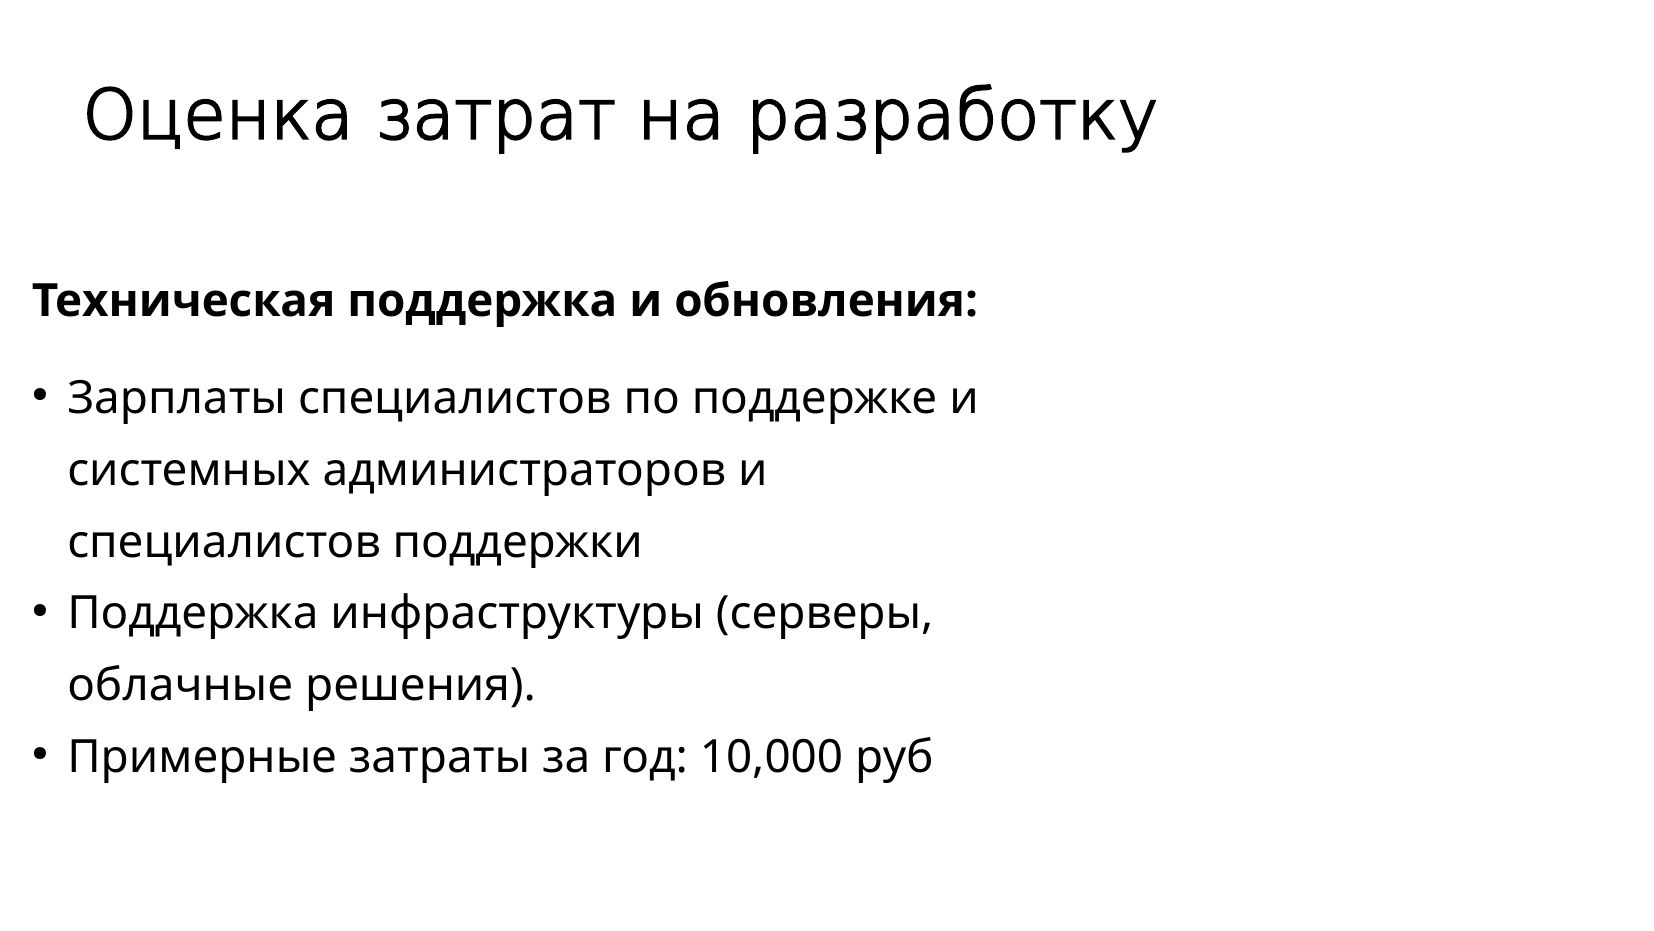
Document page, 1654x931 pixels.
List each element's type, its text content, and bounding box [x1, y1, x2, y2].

text_box Техническая поддержка и обновления: Зарплаты специалистов по поддержке и системных администраторов и специалистов поддержки Поддержка инфраструктуры (серверы, облачные решения). Примерные затраты за год: 10,000 руб [17, 250, 1088, 841]
title Оценка затрат на разработку [82, 12, 1571, 218]
